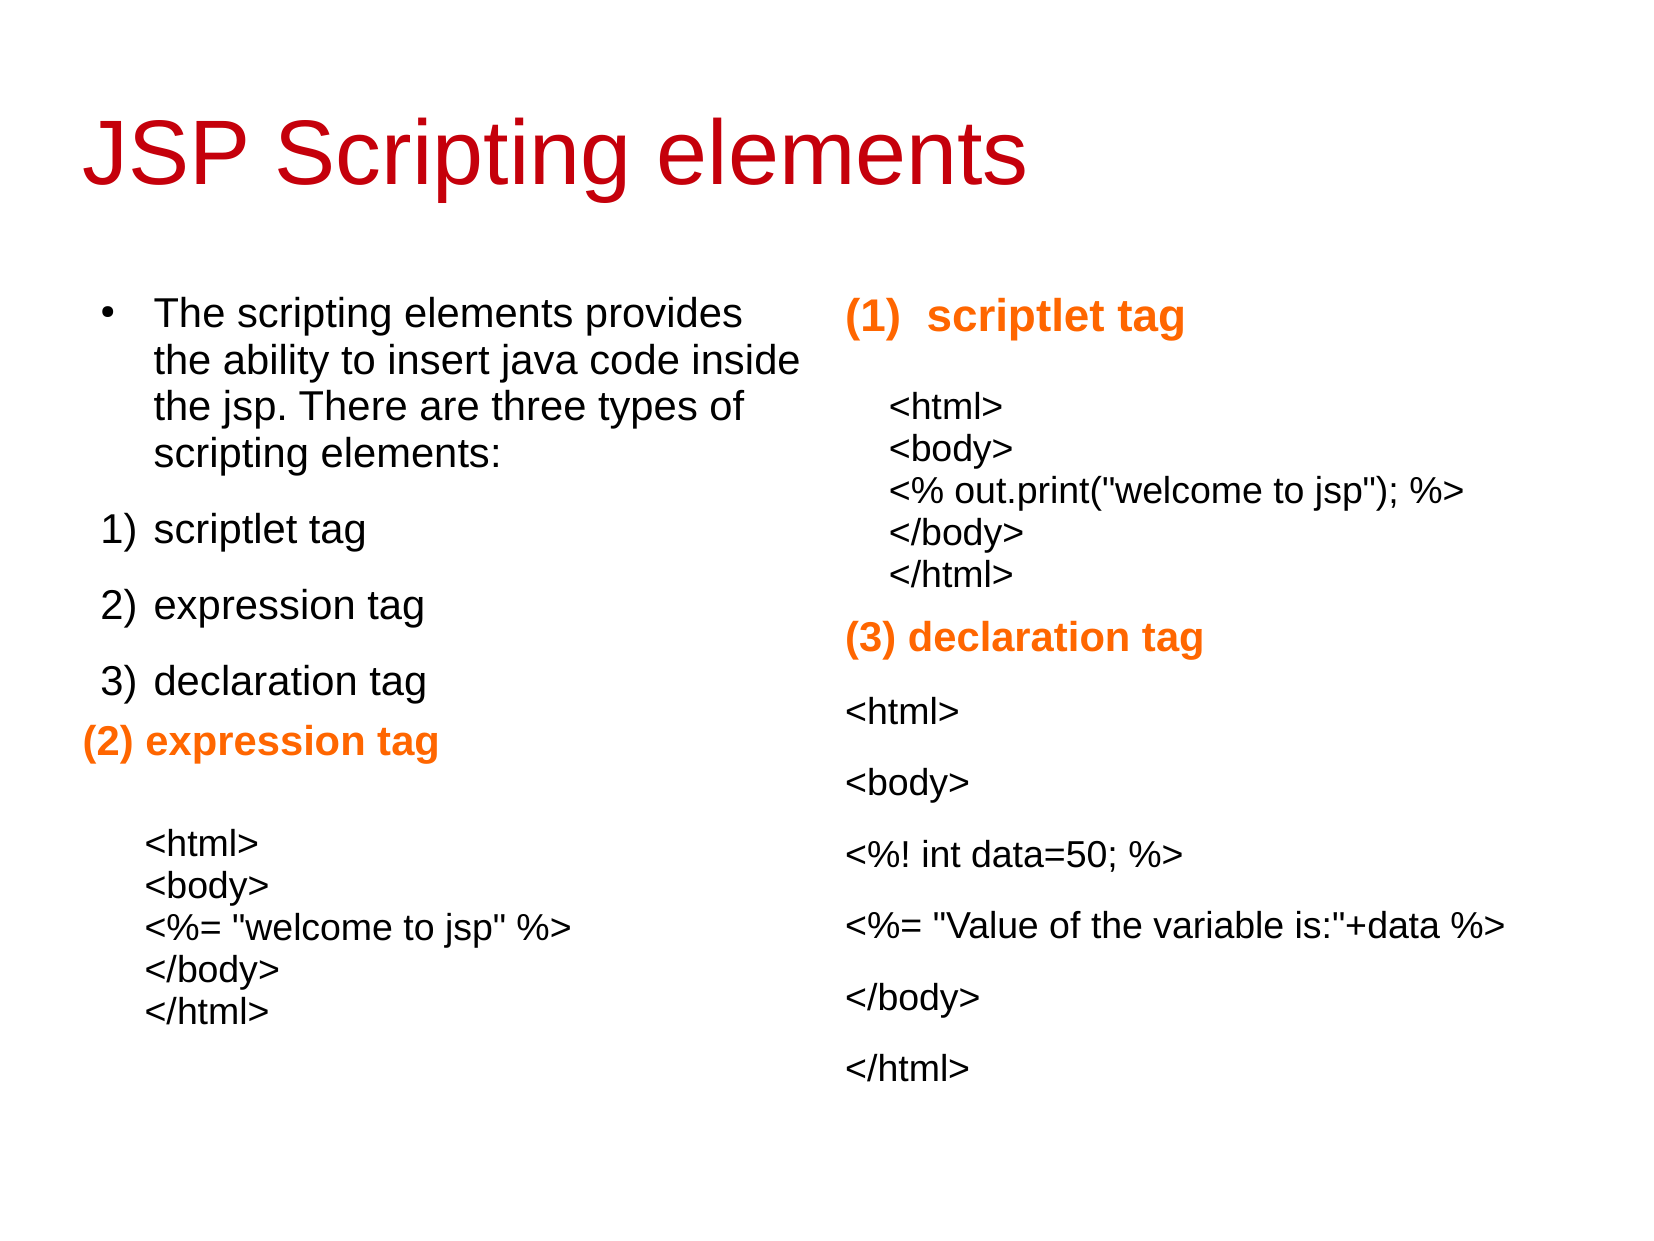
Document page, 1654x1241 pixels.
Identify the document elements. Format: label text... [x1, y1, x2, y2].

text_box <html> <body> <% out.print("welcome to jsp"); %> </body> </html> [874, 377, 1572, 651]
list (2) expression tag [82, 717, 809, 1109]
list (3) declaration tag <html> <body> <%! int data=50; %> <%= "Value of the variable is:"+data %> </body> </html> [845, 614, 1571, 1241]
text_box <html> <body> <%= "welcome to jsp" %> </body> </html> [129, 814, 697, 1063]
title JSP Scripting elements [82, 49, 1571, 257]
list The scripting elements provides the ability to insert java code inside the jsp. There are three types of scripting elements: scriptlet tag expression tag declaration tag [82, 290, 809, 707]
list (1) scriptlet tag [845, 290, 1572, 614]
